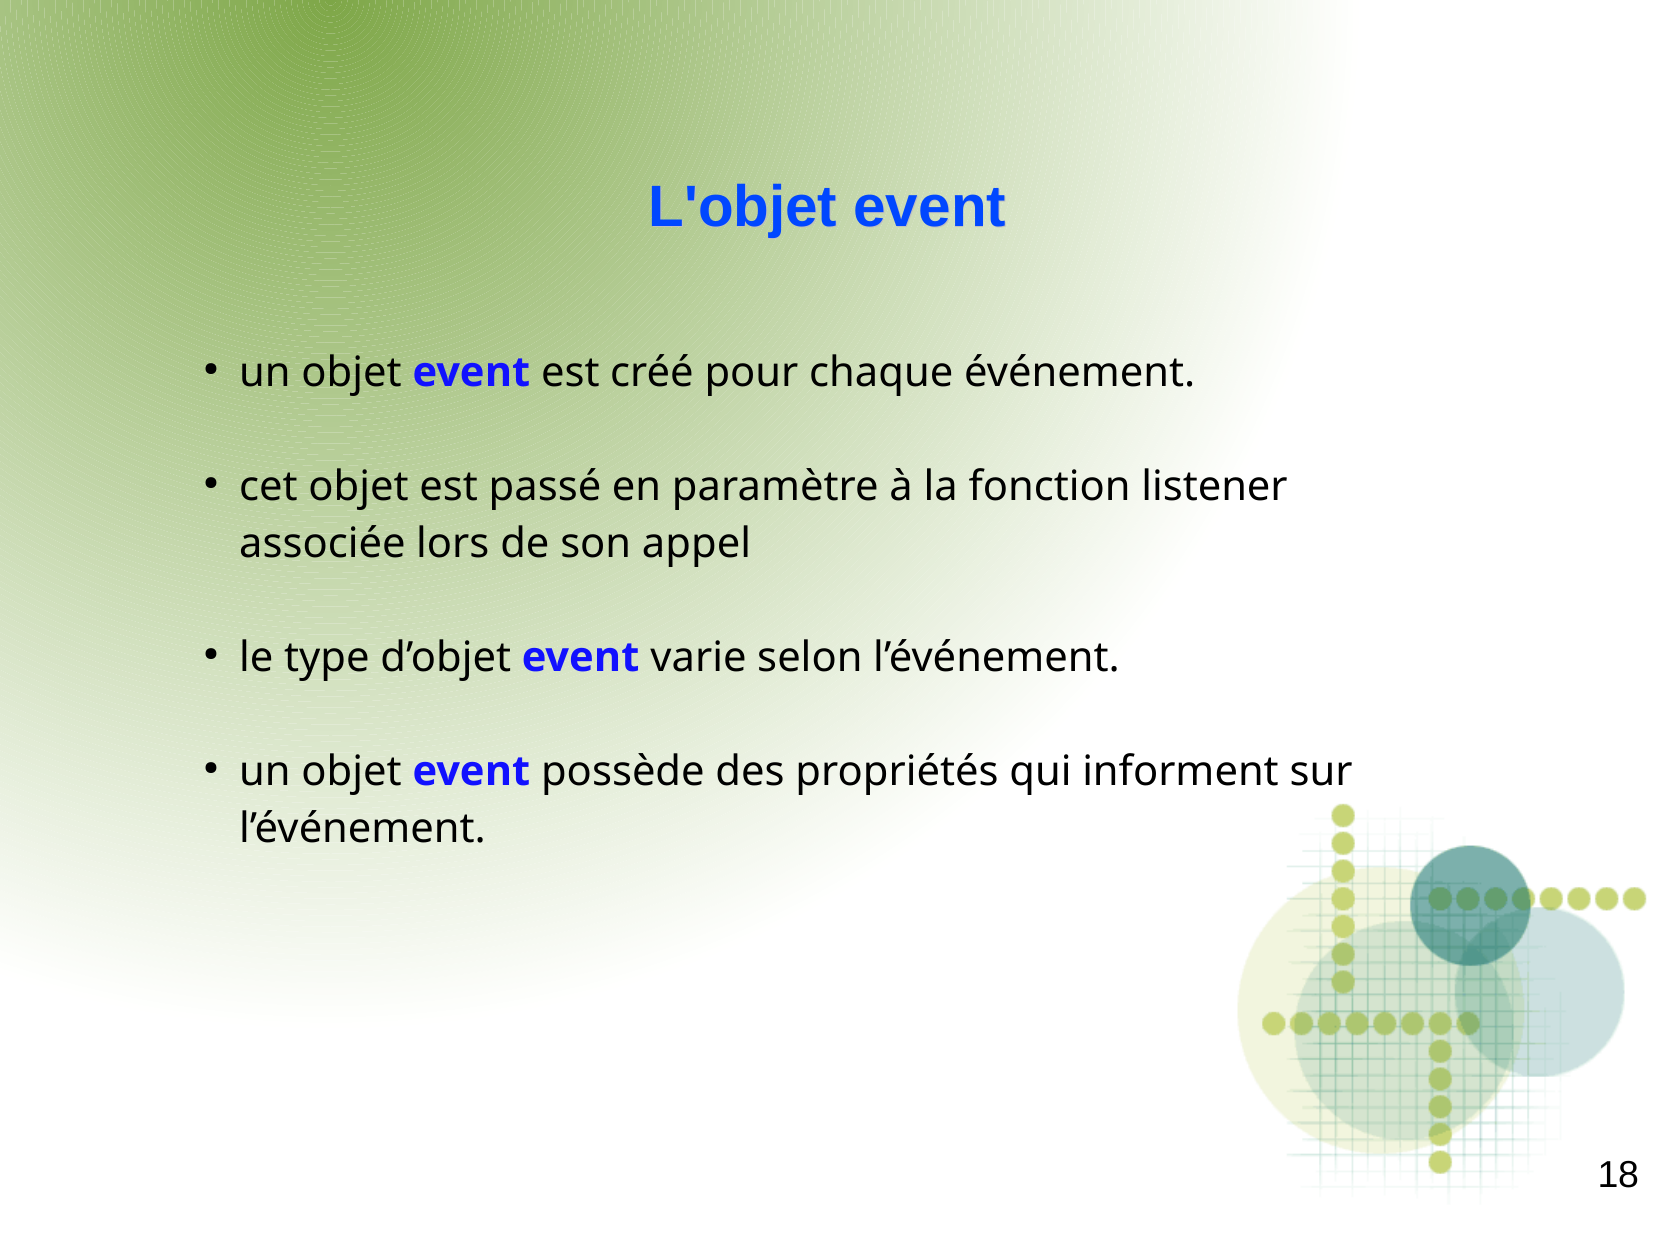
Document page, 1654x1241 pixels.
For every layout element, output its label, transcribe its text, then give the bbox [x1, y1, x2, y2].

text_box un objet event est créé pour chaque événement. cet objet est passé en paramètre à la fonction listener associée lors de son appel le type d’objet event varie selon l’événement. un objet event possède des propriétés qui informent sur l’événement. [188, 283, 1406, 932]
title L'objet event [121, 102, 1534, 310]
text_box <numéro> [1582, 1145, 1654, 1217]
picture [1224, 792, 1654, 1211]
